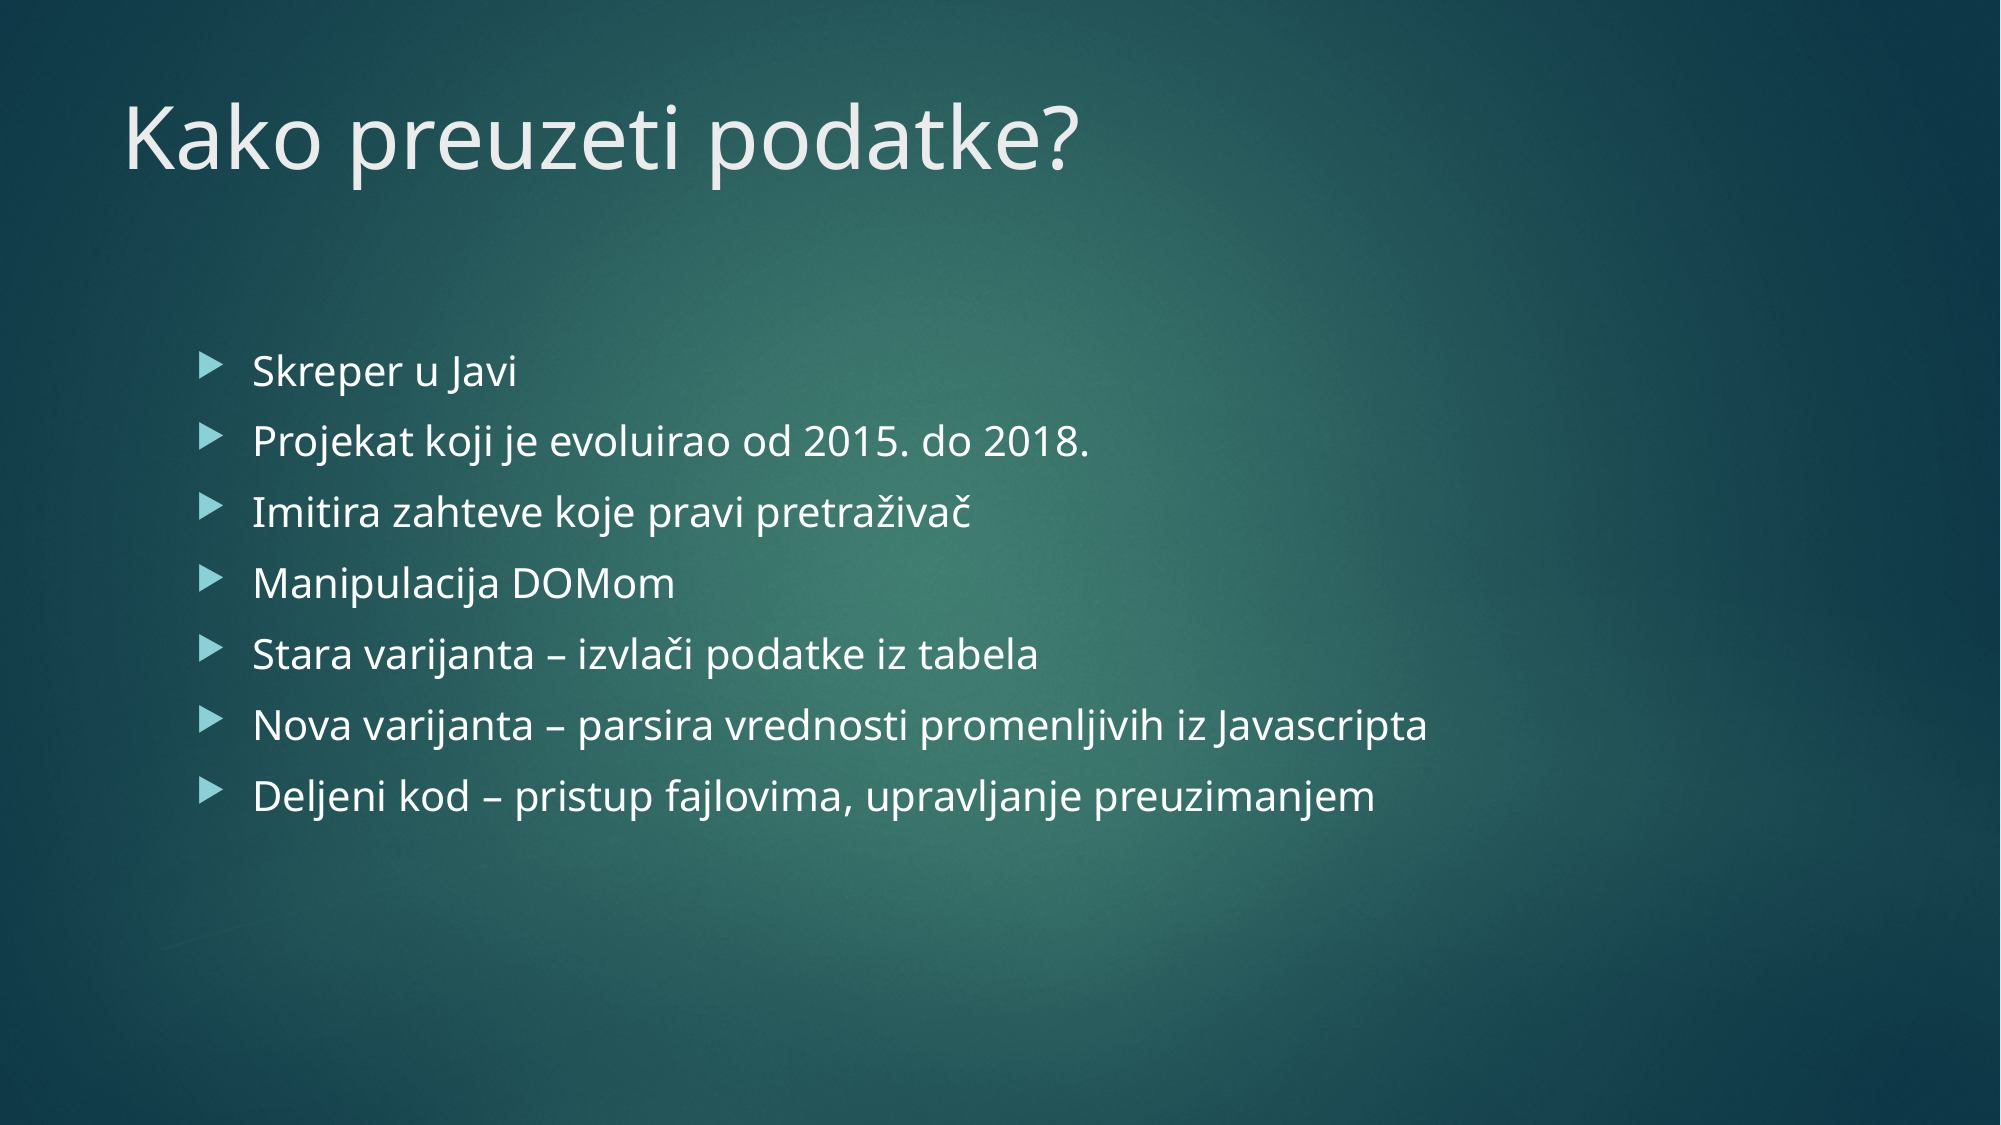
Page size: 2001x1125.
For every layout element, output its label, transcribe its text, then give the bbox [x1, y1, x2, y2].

title Kako preuzeti podatke? [106, 74, 1649, 305]
list Skreper u Javi Projekat koji je evoluirao od 2015. do 2018. Imitira zahteve koje pravi pretraživač Manipulacija DOMom Stara varijanta – izvlači podatke iz tabela Nova varijanta – parsira vrednosti promenljivih iz Javascripta Deljeni kod – pristup fajlovima, upravljanje preuzimanjem [181, 336, 1649, 1026]
